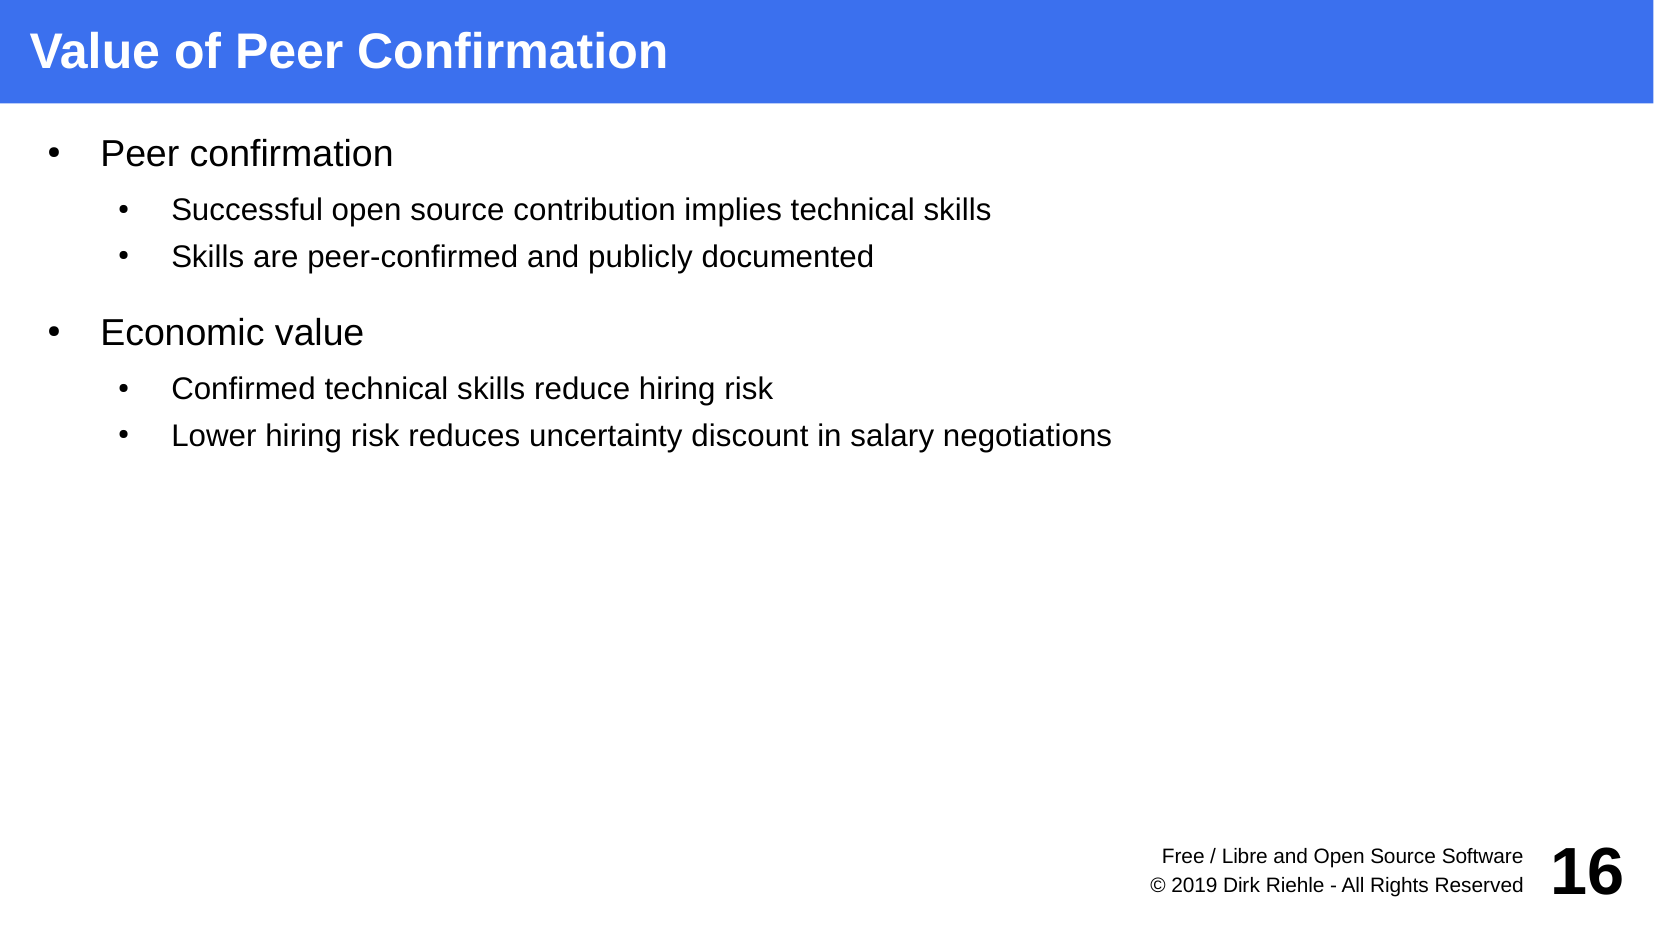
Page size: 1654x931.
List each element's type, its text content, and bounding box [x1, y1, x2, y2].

list Peer confirmation Successful open source contribution implies technical skills Skills are peer-confirmed and publicly documented Economic value Confirmed technical skills reduce hiring risk Lower hiring risk reduces uncertainty discount in salary negotiations [29, 132, 1625, 813]
title Value of Peer Confirmation [0, 0, 1654, 104]
